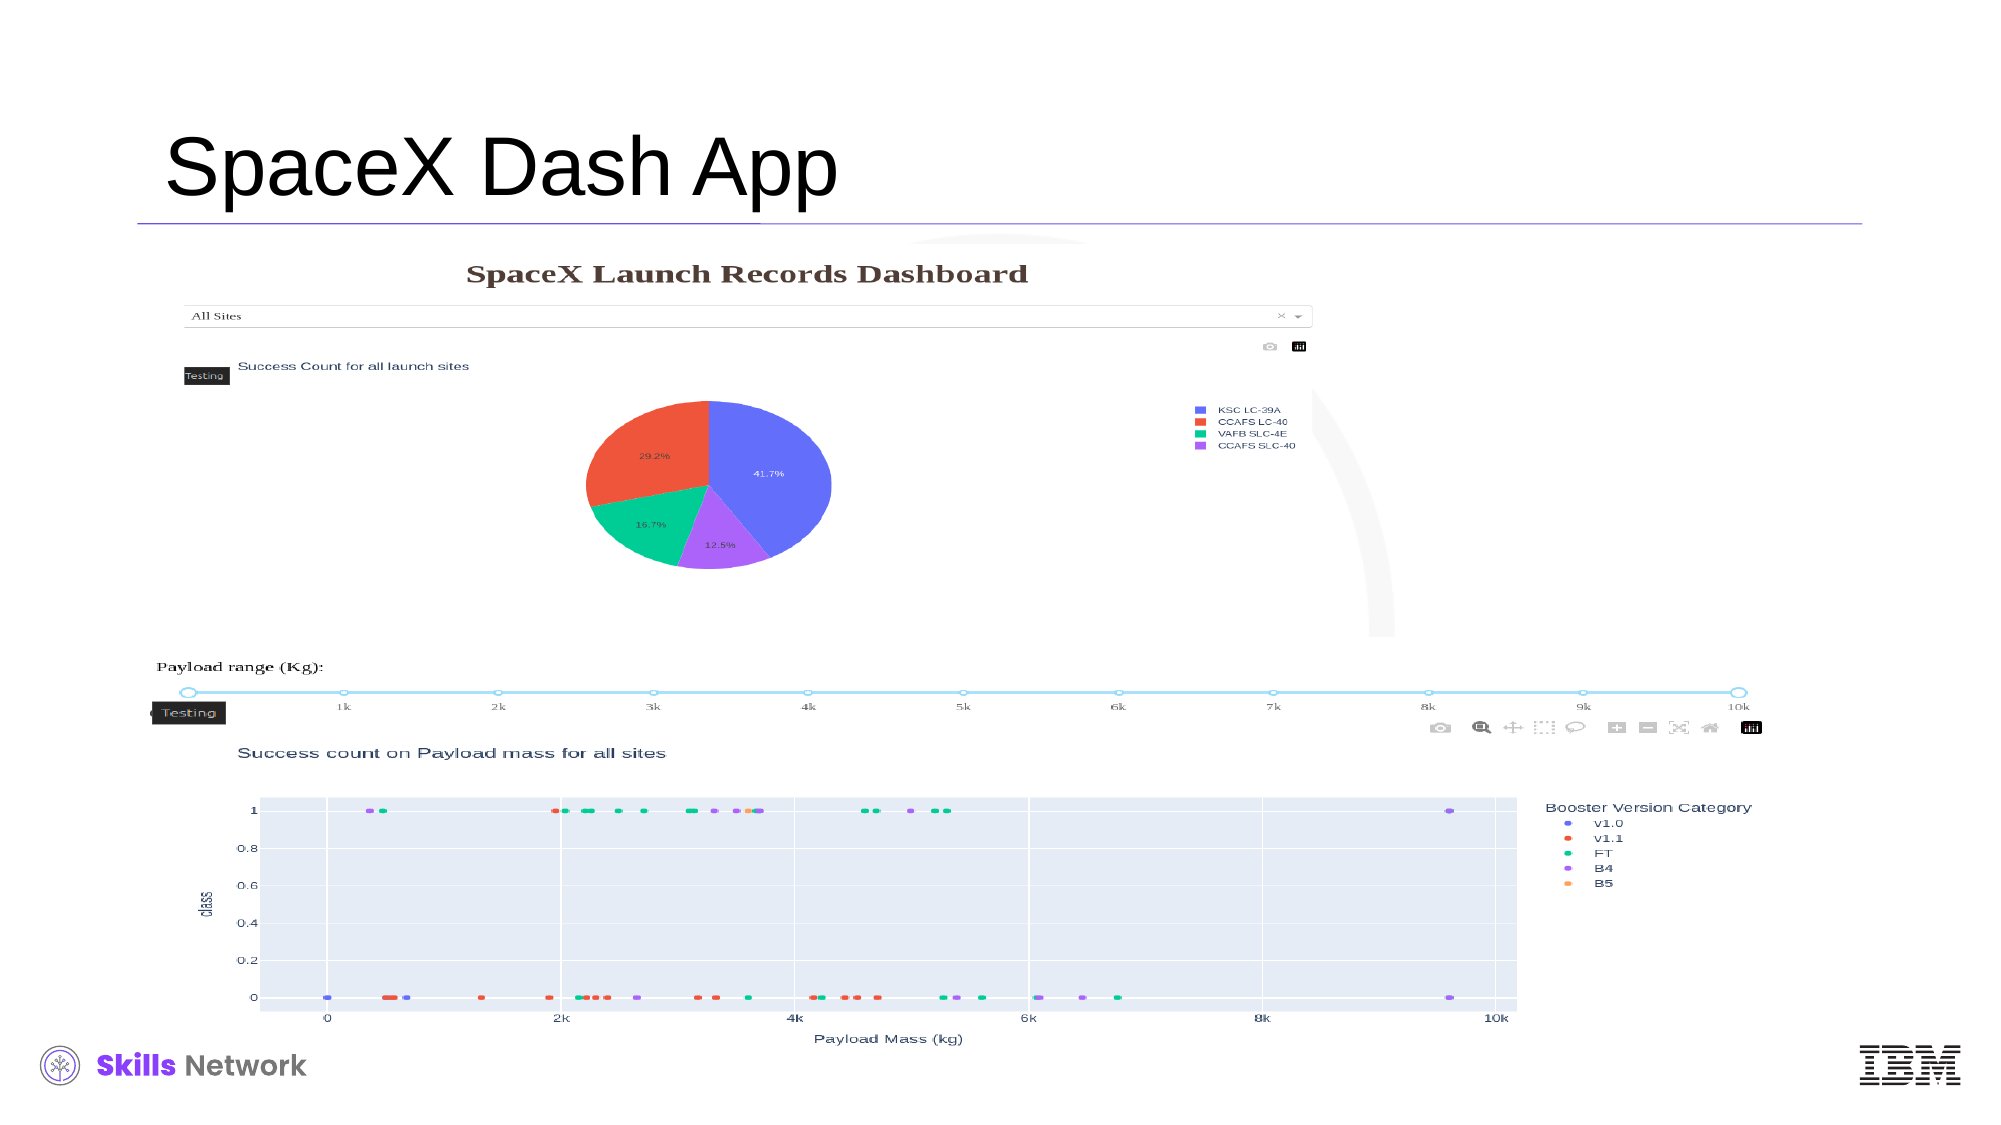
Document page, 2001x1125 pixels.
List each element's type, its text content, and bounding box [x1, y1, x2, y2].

picture [150, 244, 1763, 1051]
text_box SpaceX Dash App [150, 112, 1763, 221]
